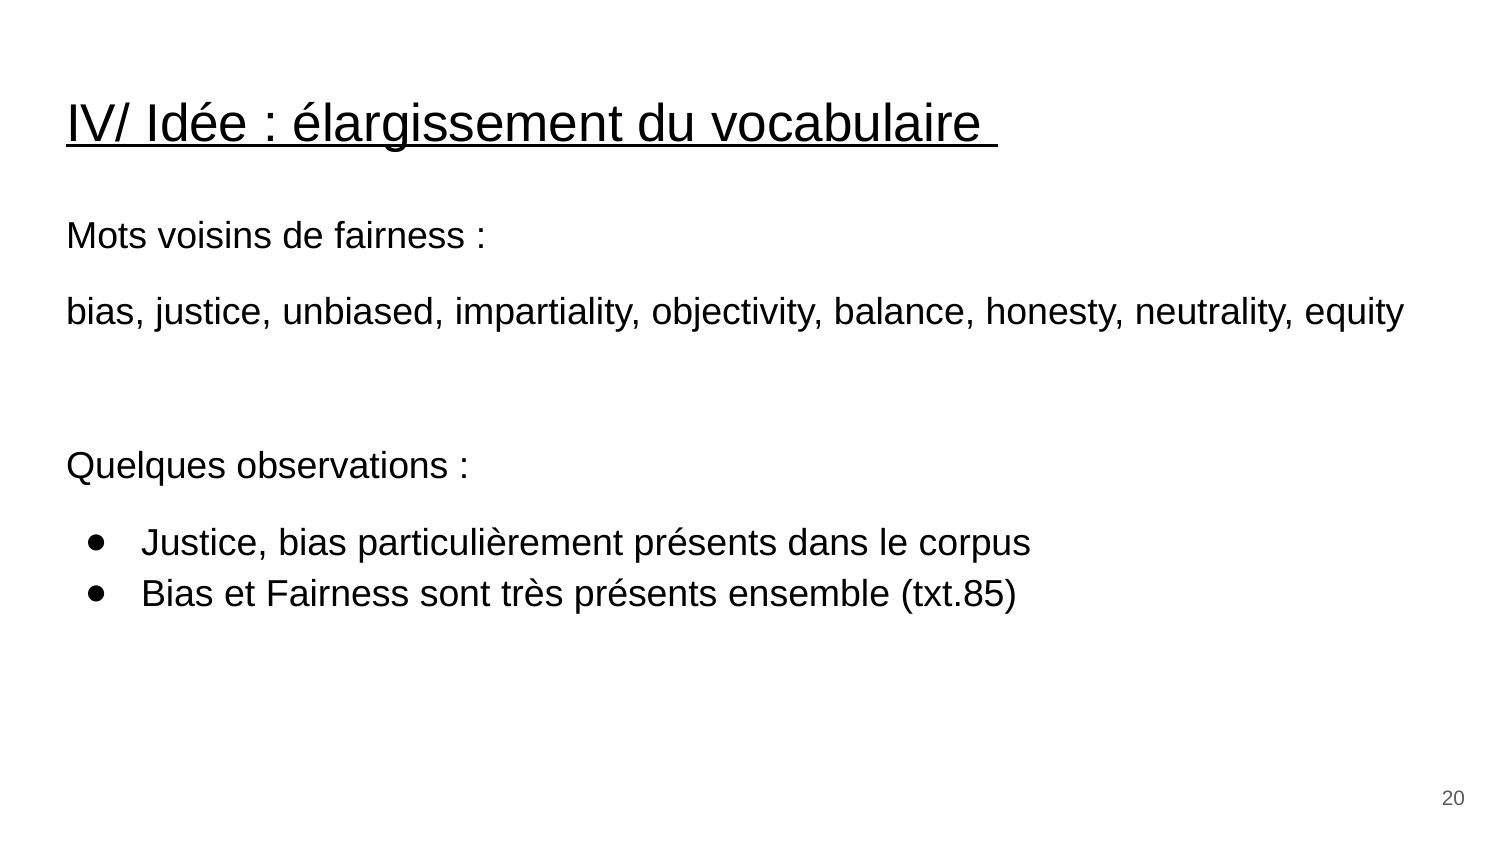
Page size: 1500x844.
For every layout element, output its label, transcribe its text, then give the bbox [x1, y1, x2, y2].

list Mots voisins de fairness : bias, justice, unbiased, impartiality, objectivity, balance, honesty, neutrality, equity Quelques observations : Justice, bias particulièrement présents dans le corpus Bias et Fairness sont très présents ensemble (txt.85) [51, 189, 1449, 750]
slide_number <number> [1389, 764, 1480, 830]
title IV/ Idée : élargissement du vocabulaire [51, 72, 1449, 167]
